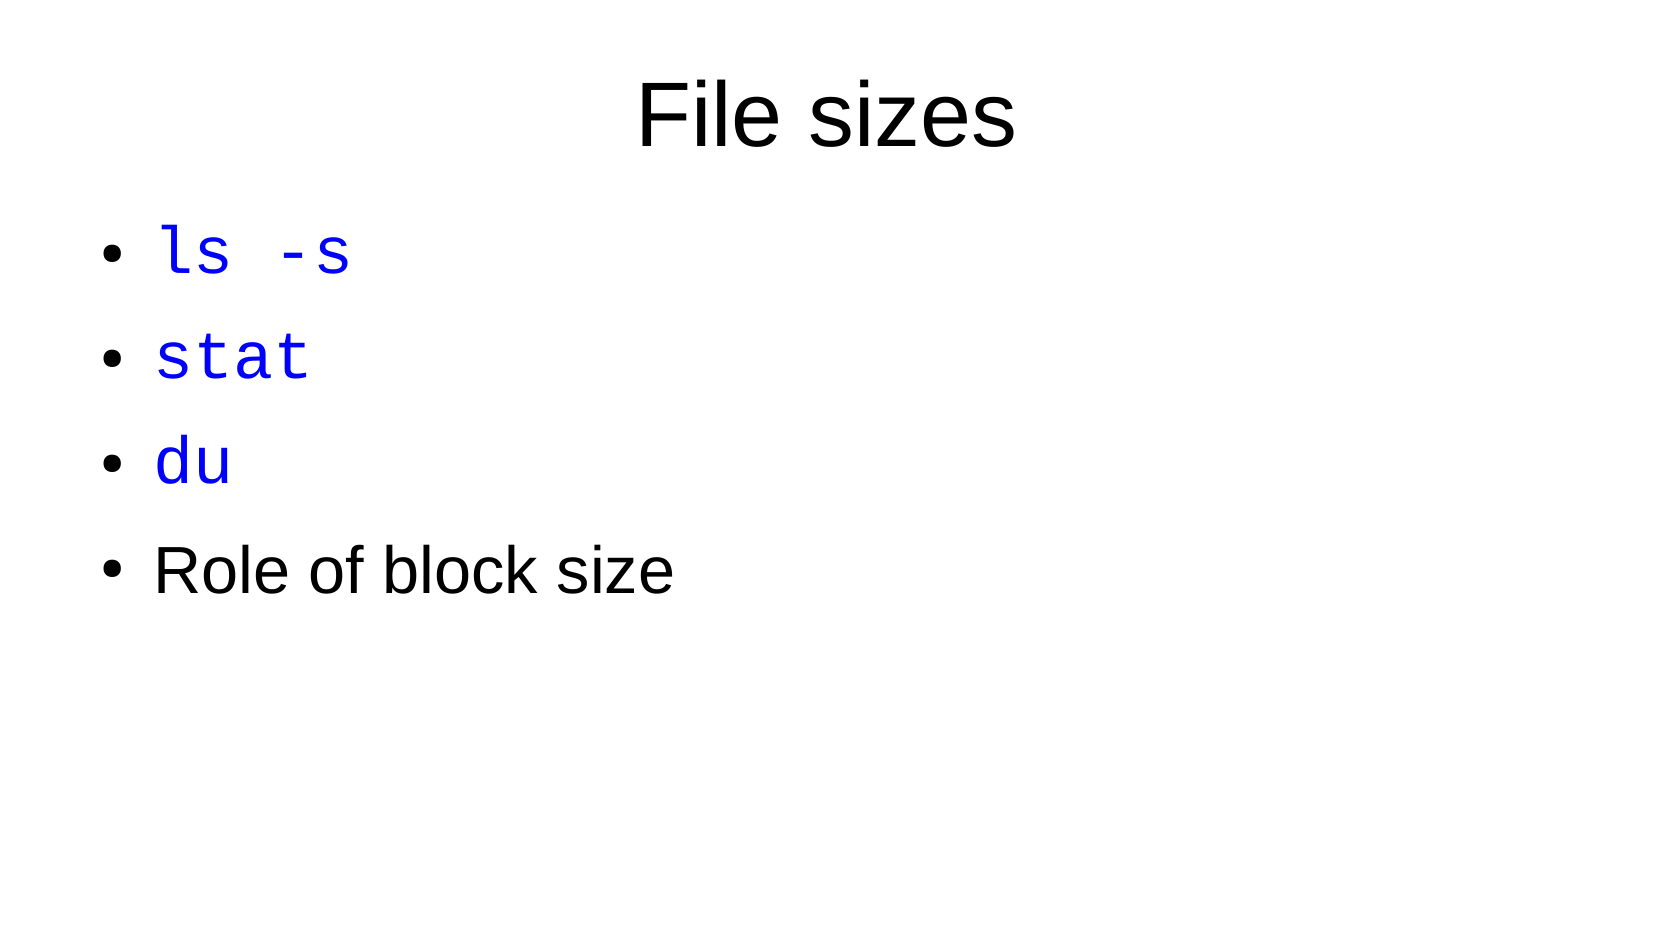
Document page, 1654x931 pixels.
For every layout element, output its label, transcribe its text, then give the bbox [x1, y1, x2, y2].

list ls -s stat du Role of block size [82, 217, 1571, 758]
title File sizes [82, 37, 1571, 193]
